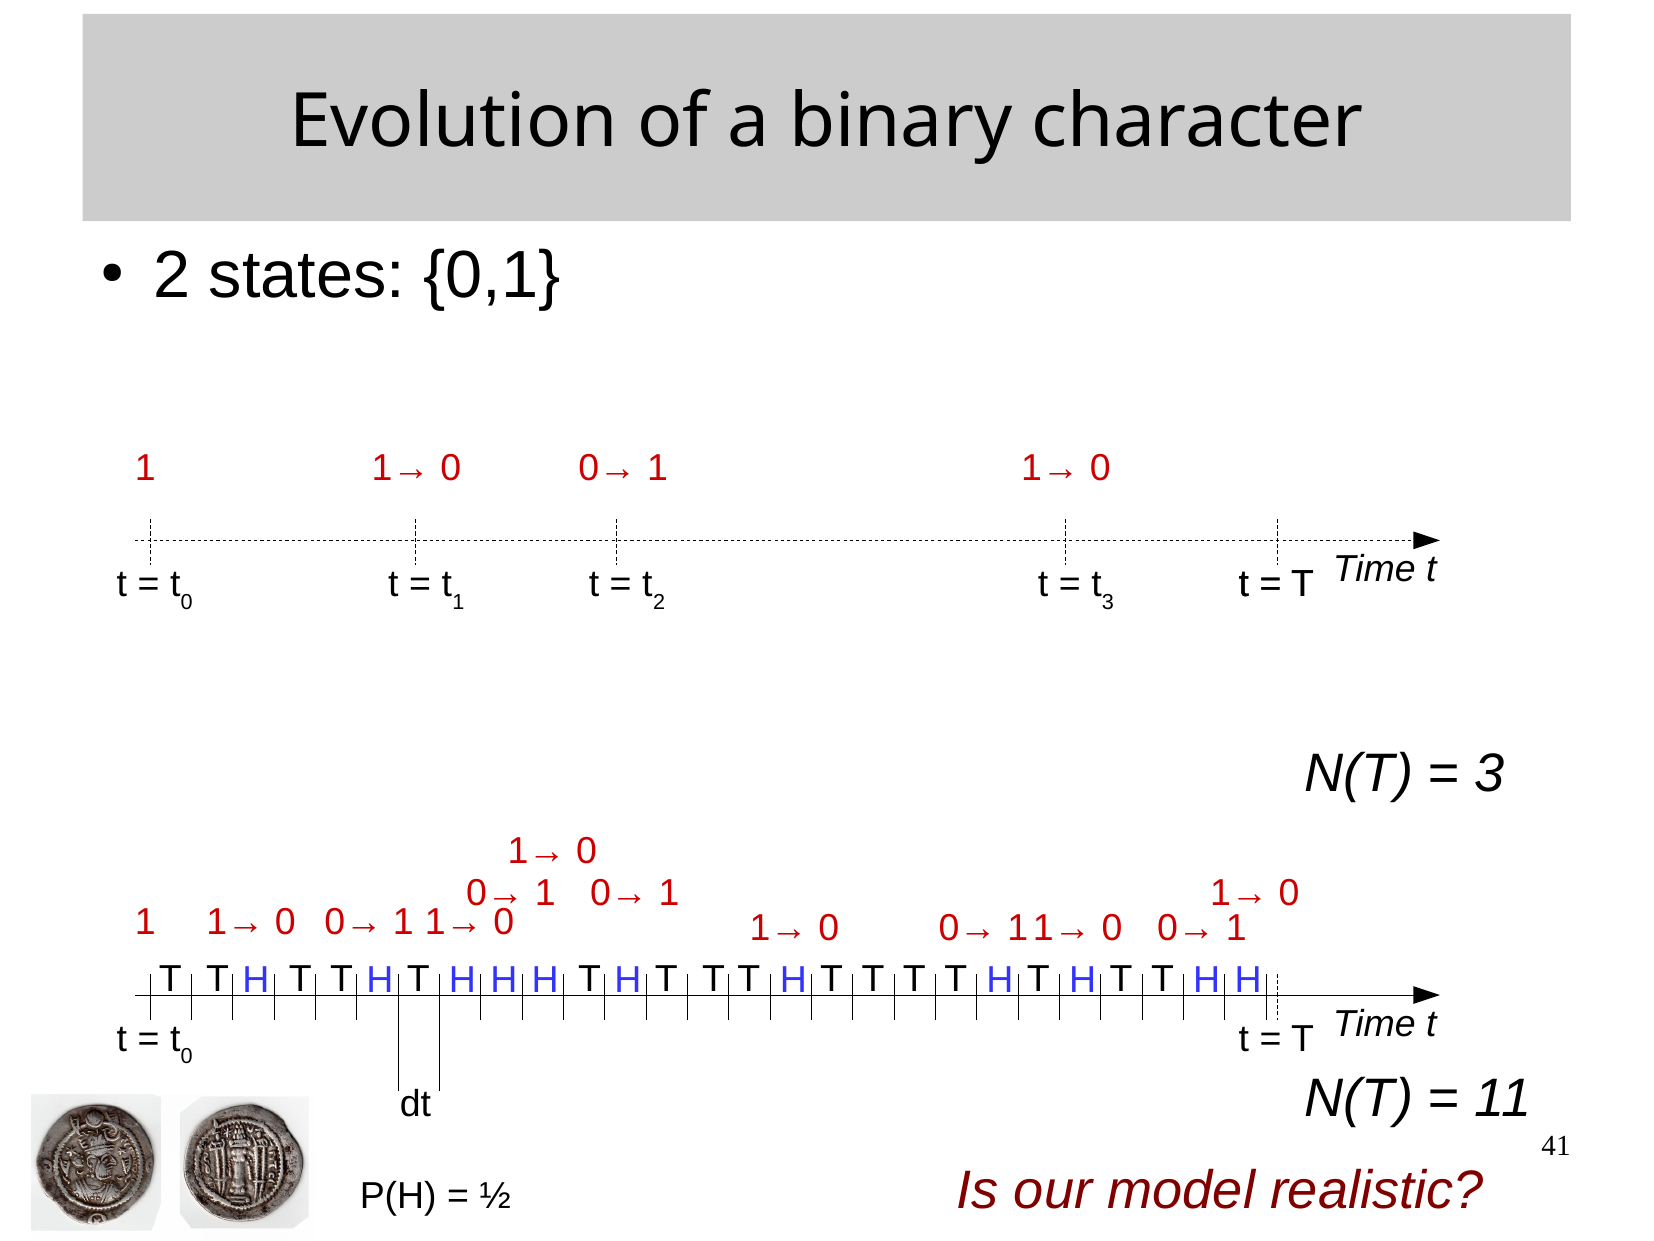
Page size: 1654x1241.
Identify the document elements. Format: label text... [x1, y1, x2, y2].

text_box Time t [1318, 995, 1514, 1052]
text_box 1 [120, 438, 196, 496]
text_box T [191, 951, 227, 1007]
text_box t = T [1223, 1010, 1333, 1067]
text_box T [412, 951, 434, 1007]
text_box 1→ 0 [191, 893, 309, 951]
text_box P(H) = ½ [345, 1166, 571, 1227]
list 2 states: {0,1} [82, 237, 1571, 421]
text_box H [1178, 956, 1219, 1009]
text_box N(T) = 11 [1290, 1059, 1576, 1149]
text_box 1→ 0 [492, 822, 613, 880]
text_box T [722, 950, 765, 1007]
text_box T [846, 950, 888, 1007]
text_box t = t2 [574, 555, 683, 622]
title Evolution of a binary character [82, 13, 1571, 222]
text_box T [1136, 950, 1178, 1007]
text_box T [1032, 956, 1054, 1007]
text_box t = T [1223, 555, 1333, 613]
text_box T [929, 956, 971, 1007]
text_box 0→ 1 [309, 893, 430, 951]
text_box 1→ 0 [1006, 438, 1127, 496]
text_box t = t1 [373, 555, 482, 622]
text_box dt [385, 1075, 462, 1132]
text_box t = t0 [101, 555, 211, 622]
text_box 0→ 1 [451, 863, 572, 921]
text_box T [687, 950, 722, 1007]
text_box t = t0 [101, 1010, 211, 1076]
text_box T [1115, 956, 1136, 1007]
text_box T [563, 950, 624, 1007]
text_box 0→ 1 [1142, 899, 1263, 956]
text_box H [599, 951, 660, 1009]
text_box 0→ 1 [575, 863, 696, 921]
text_box Time t [1318, 540, 1514, 598]
text_box 1→ 0 [1044, 899, 1139, 956]
text_box H [1219, 951, 1280, 1009]
text_box N(T) = 3 [1290, 735, 1576, 824]
text_box 1→ 0 [430, 893, 530, 951]
text_box T [315, 951, 351, 1007]
text_box H [765, 956, 826, 1009]
text_box 1→ 0 [356, 438, 477, 496]
text_box T [888, 950, 929, 1007]
text_box T [288, 951, 315, 1007]
text_box 1→ 0 [1195, 863, 1316, 921]
text_box H [475, 951, 516, 1009]
text_box T [826, 956, 846, 1007]
picture [30, 1094, 316, 1241]
text_box 1→ 0 [734, 899, 855, 956]
text_box 1 [120, 893, 191, 951]
text_box H [351, 951, 412, 1009]
text_box H [971, 956, 1032, 1009]
text_box T [640, 950, 687, 1007]
text_box 0→ 1 [563, 438, 684, 496]
text_box H [516, 951, 577, 1009]
text_box H [434, 951, 475, 1009]
text_box Is our model realistic? [941, 1151, 1557, 1228]
text_box T [144, 950, 191, 1007]
text_box H [1054, 956, 1115, 1009]
text_box t = t3 [1023, 555, 1132, 622]
text_box H [227, 951, 288, 1009]
text_box 0→ 1 [923, 899, 1044, 956]
